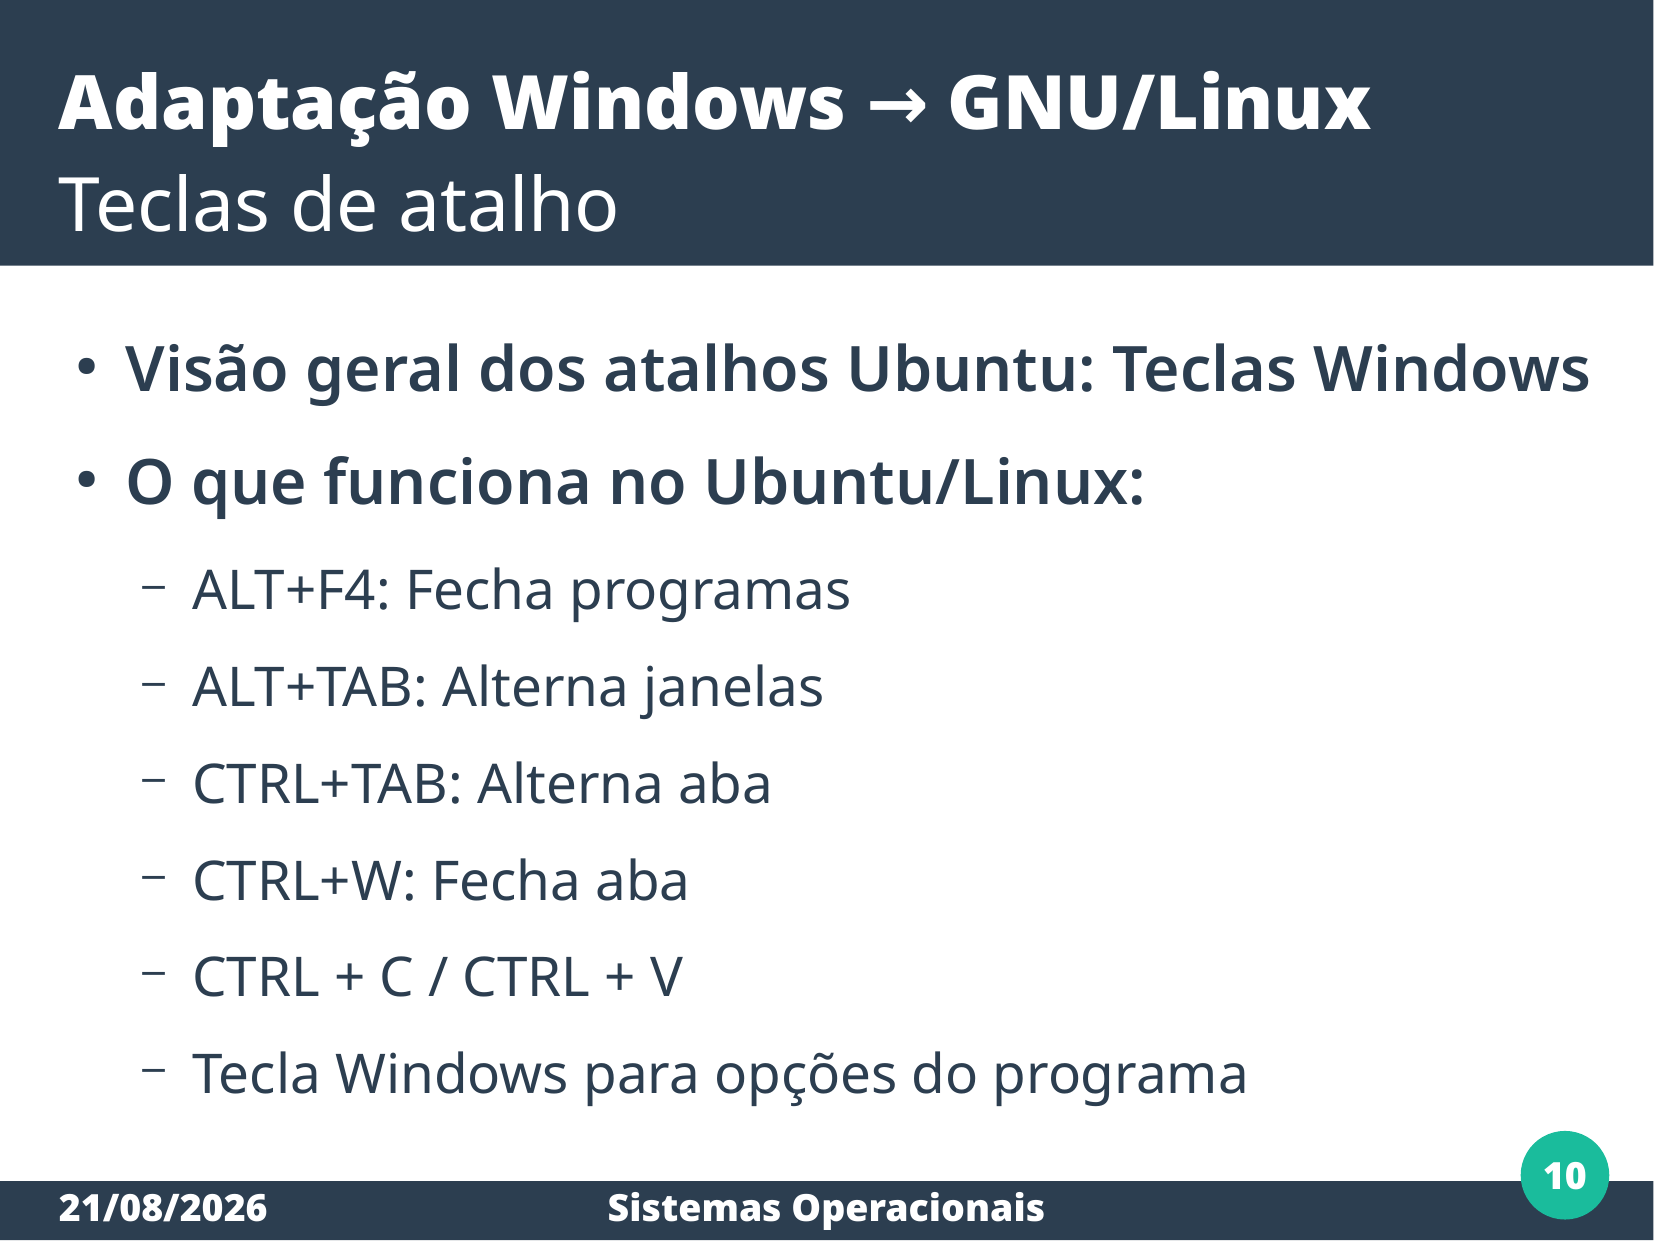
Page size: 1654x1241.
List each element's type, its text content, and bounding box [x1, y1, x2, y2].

list Visão geral dos atalhos Ubuntu: Teclas Windows O que funciona no Ubuntu/Linux: ALT+F4: Fecha programas ALT+TAB: Alterna janelas CTRL+TAB: Alterna aba CTRL+W: Fecha aba CTRL + C / CTRL + V Tecla Windows para opções do programa [59, 324, 1595, 1152]
title Adaptação Windows → GNU/Linux Teclas de atalho [59, 49, 1595, 207]
